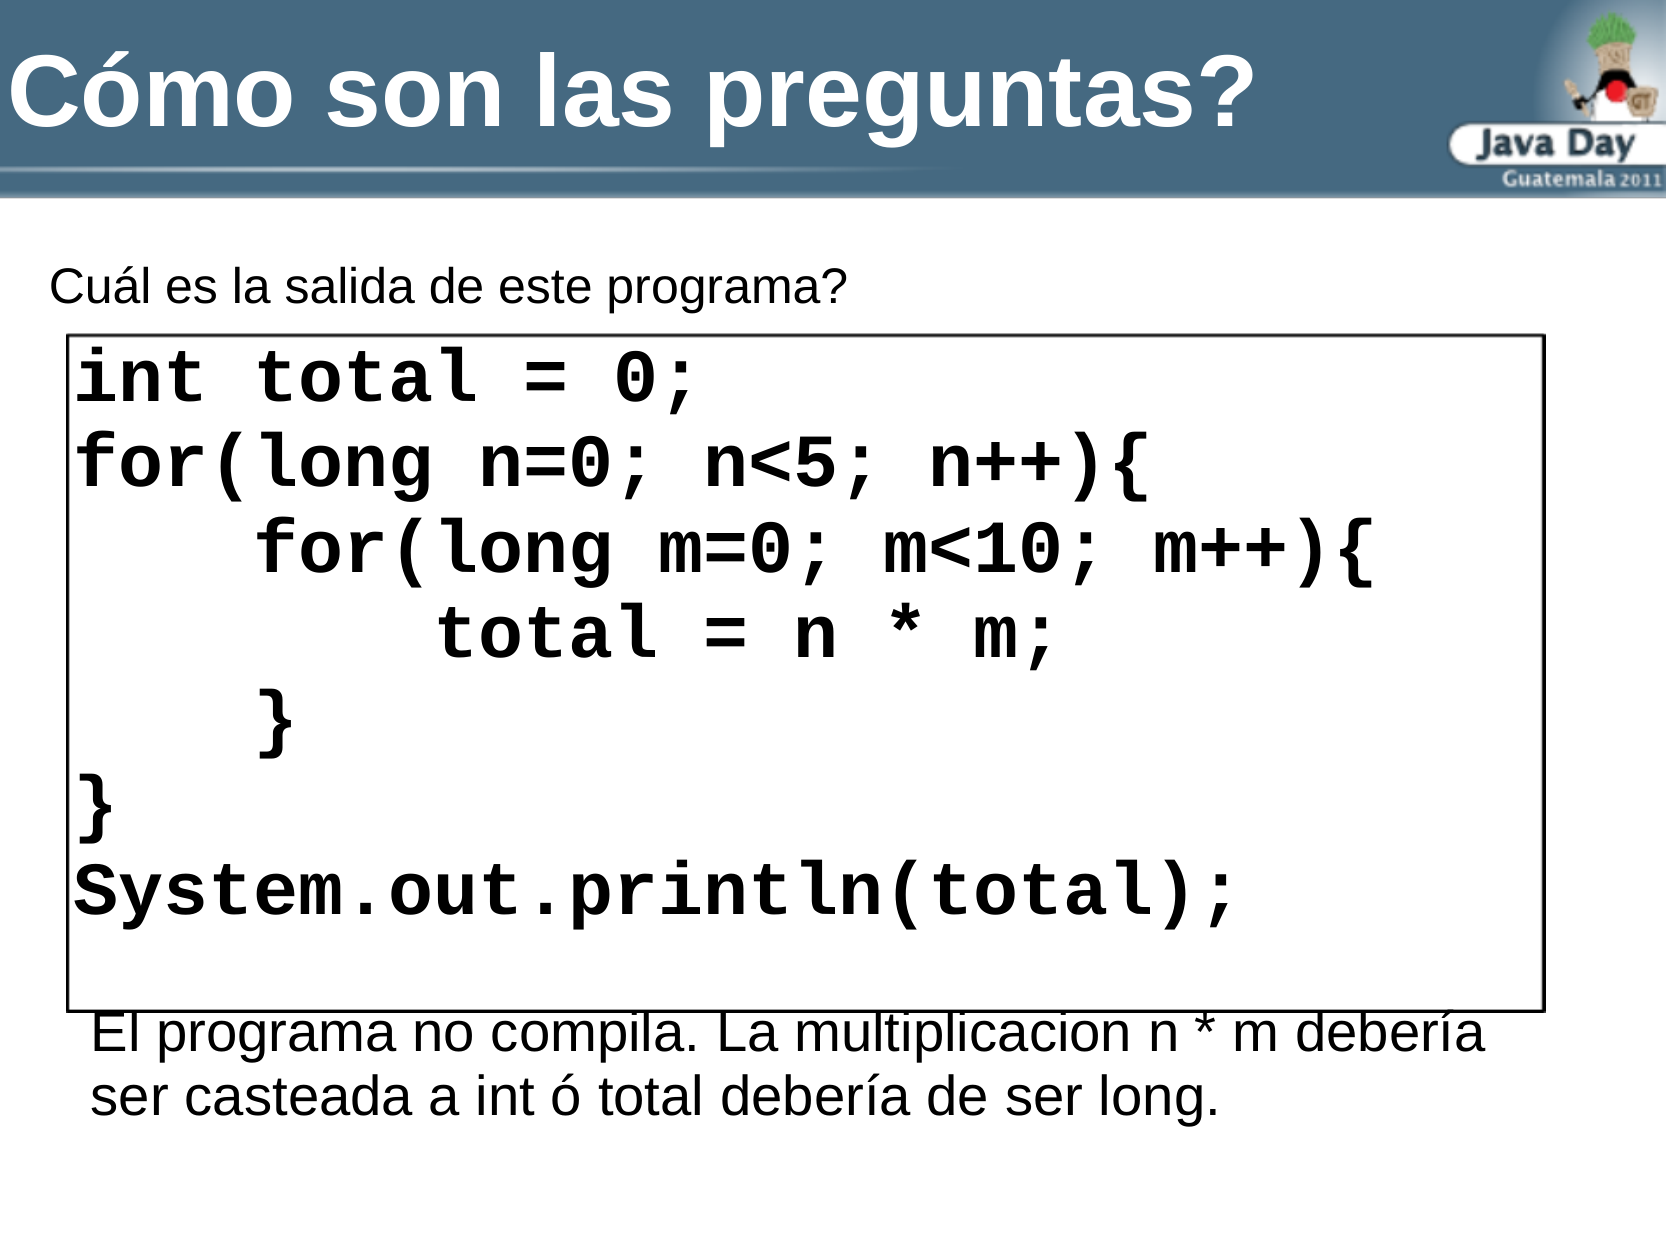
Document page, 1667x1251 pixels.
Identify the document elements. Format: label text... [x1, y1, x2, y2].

text_box El programa no compila. La multiplicacion n * m debería ser casteada a int ó total debería de ser long. [90, 999, 1541, 1129]
text_box Cómo son las preguntas? [7, 33, 1502, 151]
picture [66, 333, 1546, 1014]
text_box int total = 0; for(long n=0; n<5; n++){ for(long m=0; m<10; m++){ total = n * m; } } System.out.println(total); [73, 333, 1502, 932]
text_box Cuál es la salida de este programa? [48, 258, 1452, 316]
picture [0, 0, 1666, 200]
